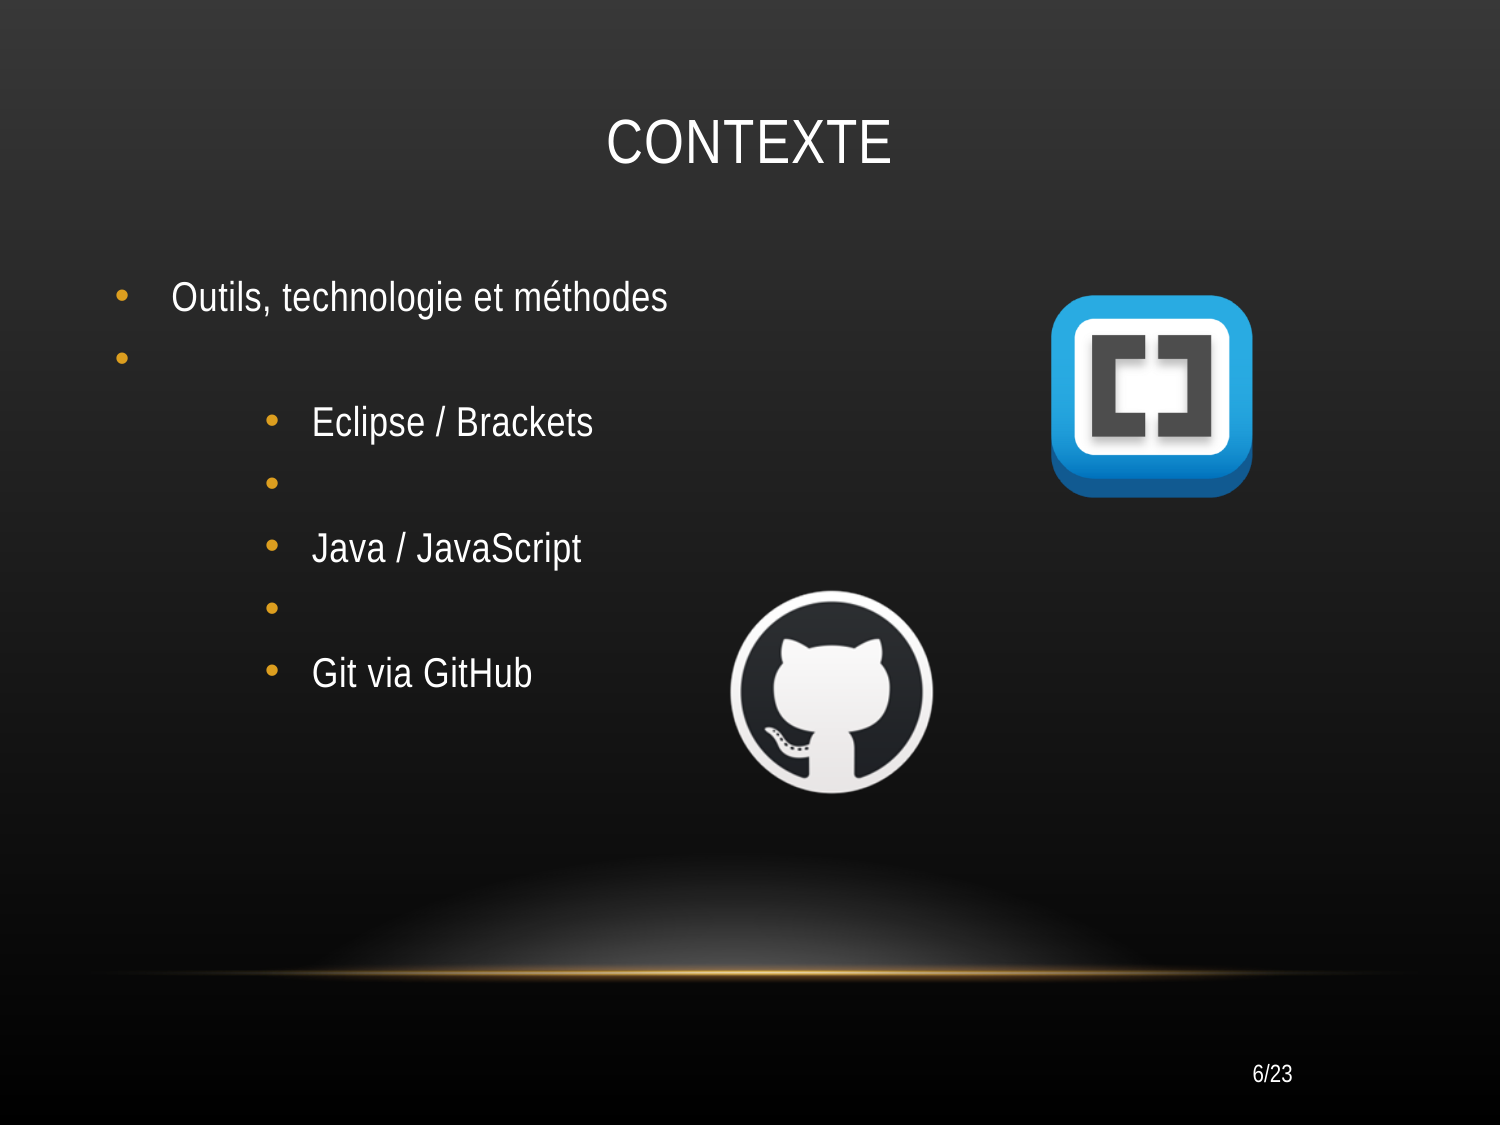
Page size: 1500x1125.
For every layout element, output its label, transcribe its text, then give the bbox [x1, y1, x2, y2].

text_box 5/23 [1237, 1042, 1401, 1103]
picture [726, 586, 939, 799]
list Outils, technologie et méthodes Eclipse / Brackets Java / JavaScript Git via GitHub [99, 262, 1400, 938]
title Contexte [99, 45, 1400, 233]
picture [1045, 290, 1258, 504]
